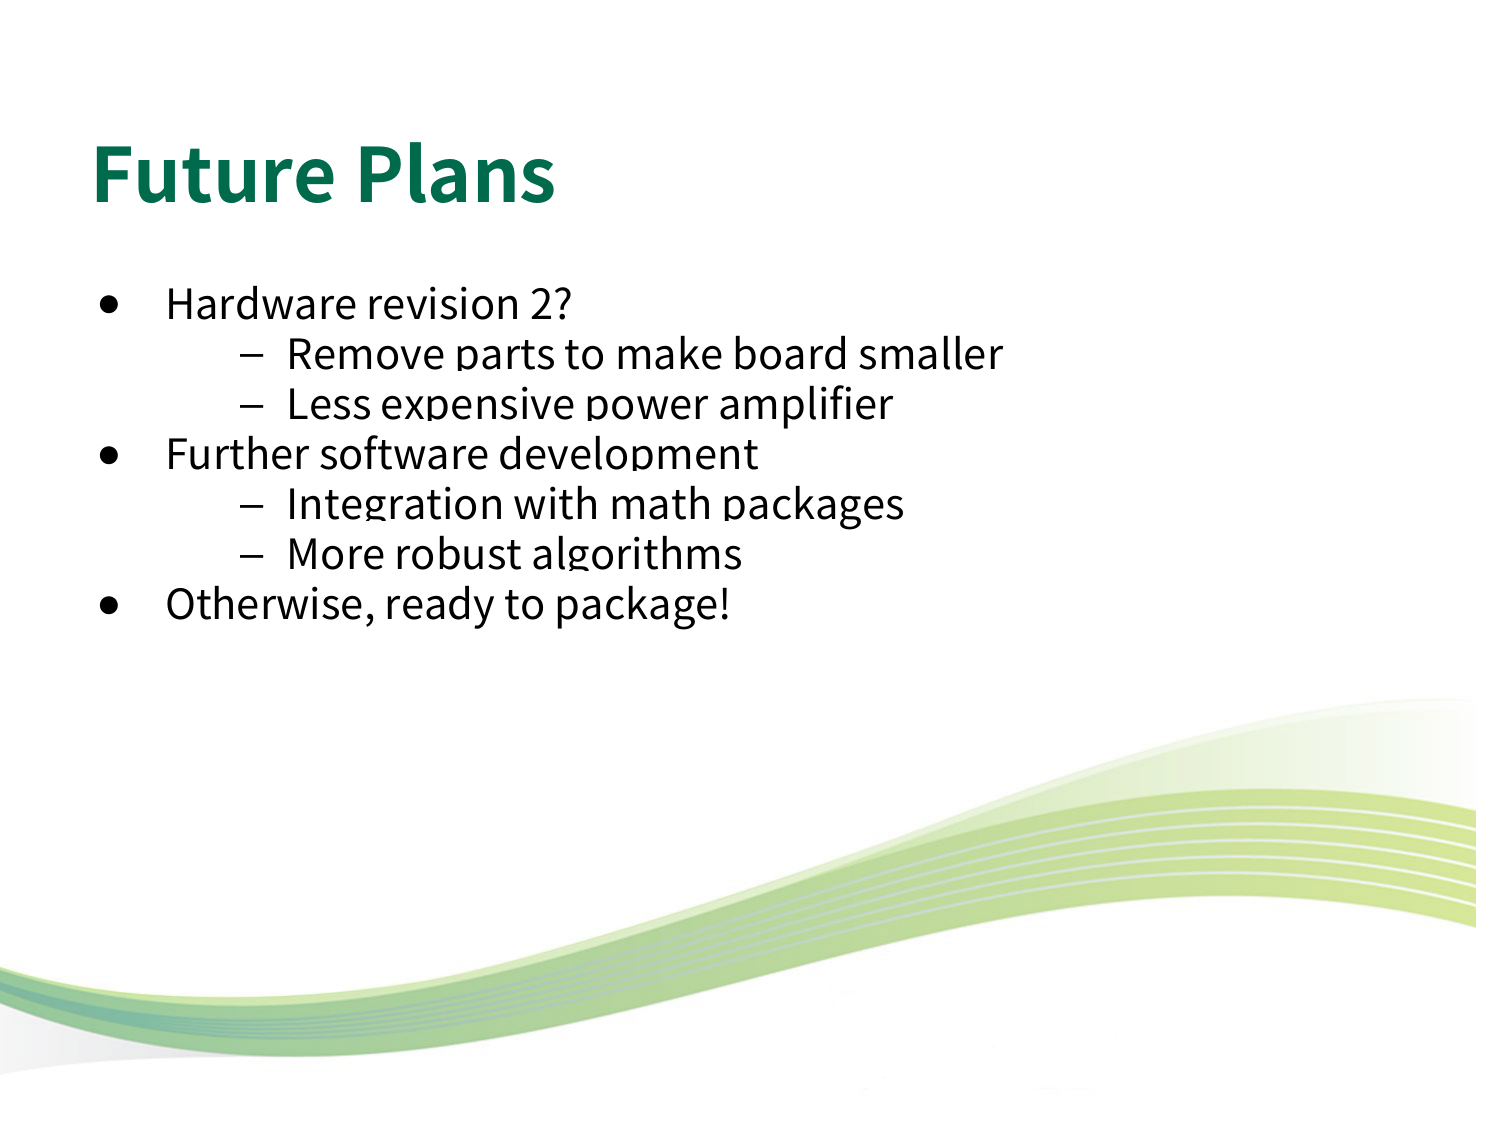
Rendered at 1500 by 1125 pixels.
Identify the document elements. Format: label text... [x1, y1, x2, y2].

list Hardware revision 2? Remove parts to make board smaller Less expensive power amplifier Further software development Integration with math packages More robust algorithms Otherwise, ready to package! [75, 262, 1426, 1078]
title Future Plans [75, 45, 1426, 233]
picture [0, 0, 1476, 1125]
